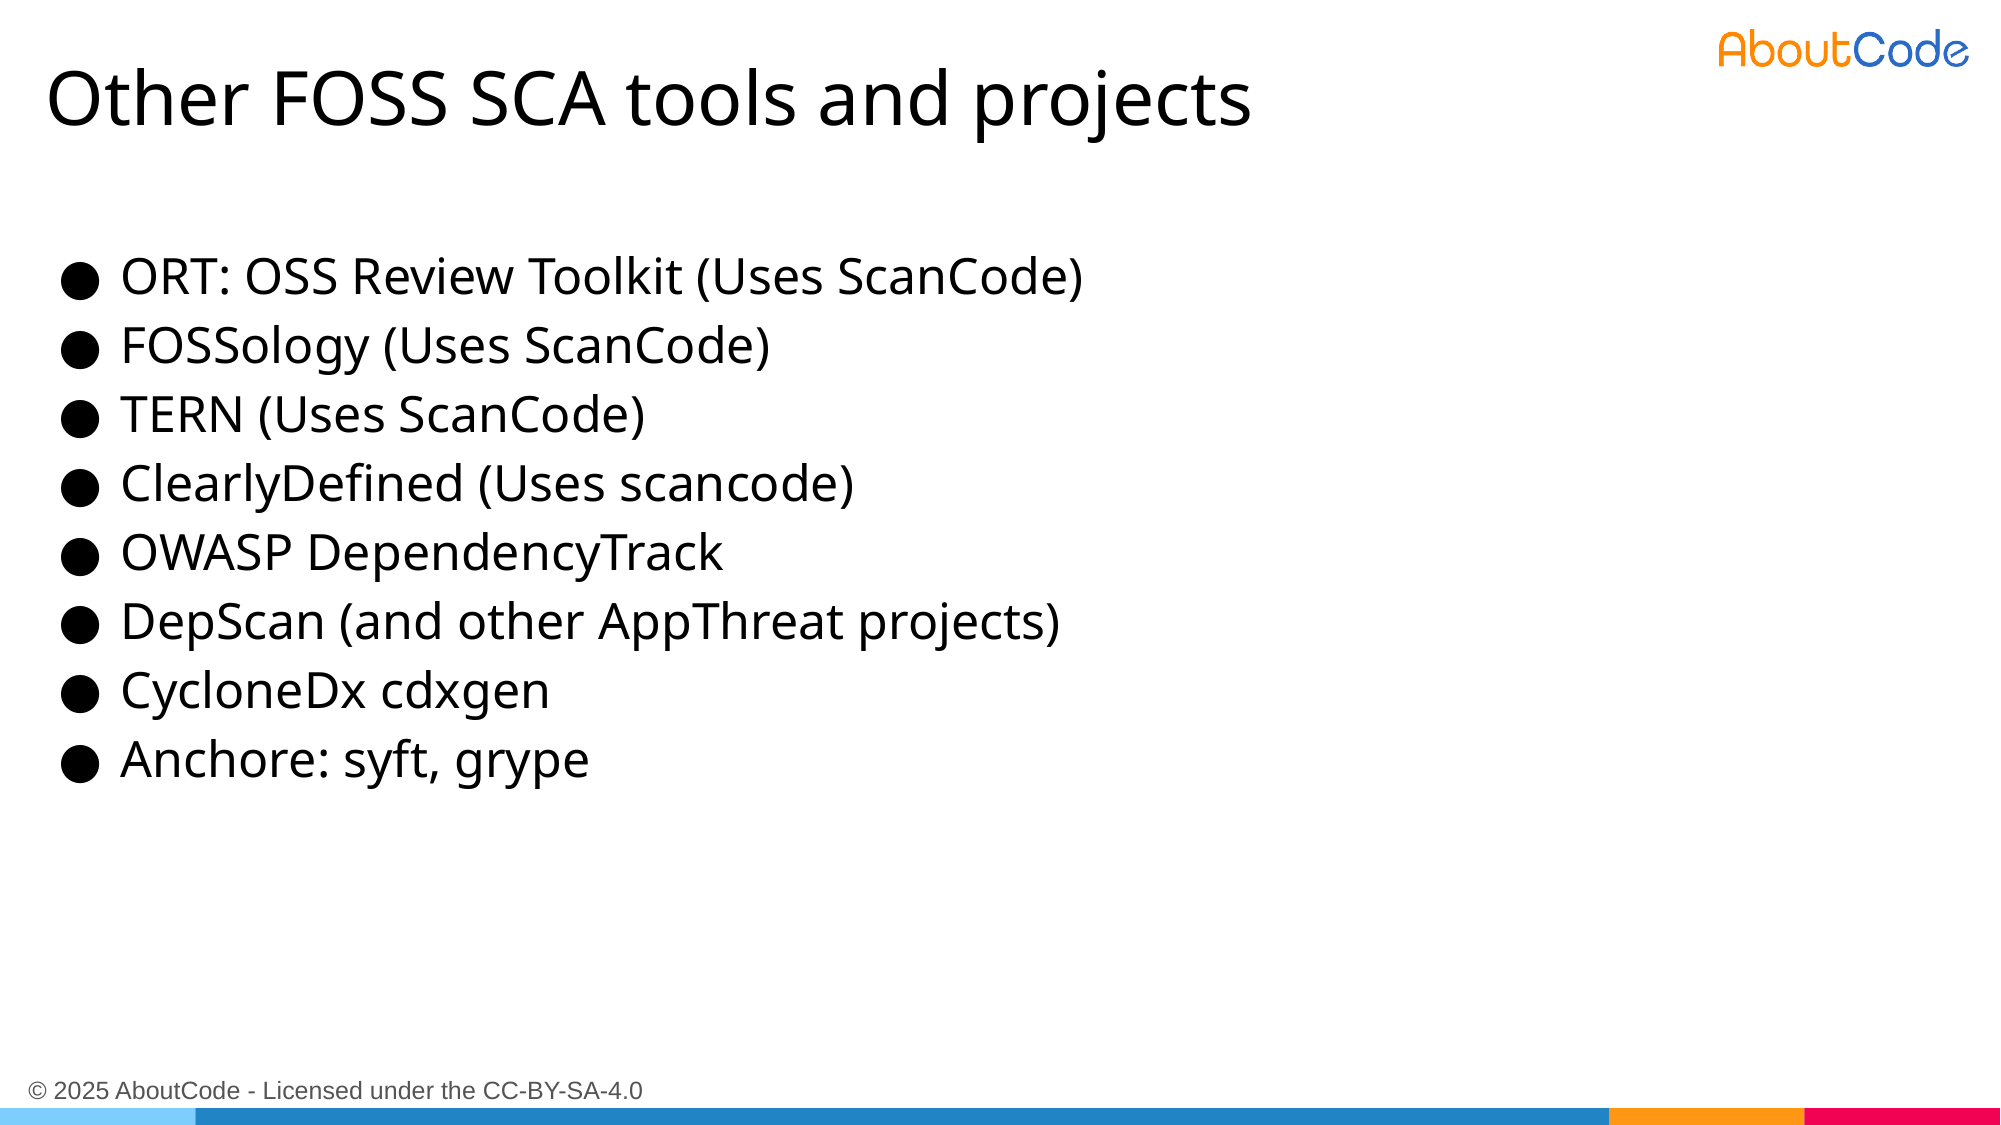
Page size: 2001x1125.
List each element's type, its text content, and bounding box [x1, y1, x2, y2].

picture [1719, 29, 1969, 67]
list ORT: OSS Review Toolkit (Uses ScanCode) FOSSology (Uses ScanCode) TERN (Uses ScanCode) ClearlyDefined (Uses scancode) OWASP DependencyTrack DepScan (and other AppThreat projects) CycloneDx cdxgen Anchore: syft, grype [30, 220, 1276, 1019]
title Other FOSS SCA tools and projects [30, 43, 1807, 156]
